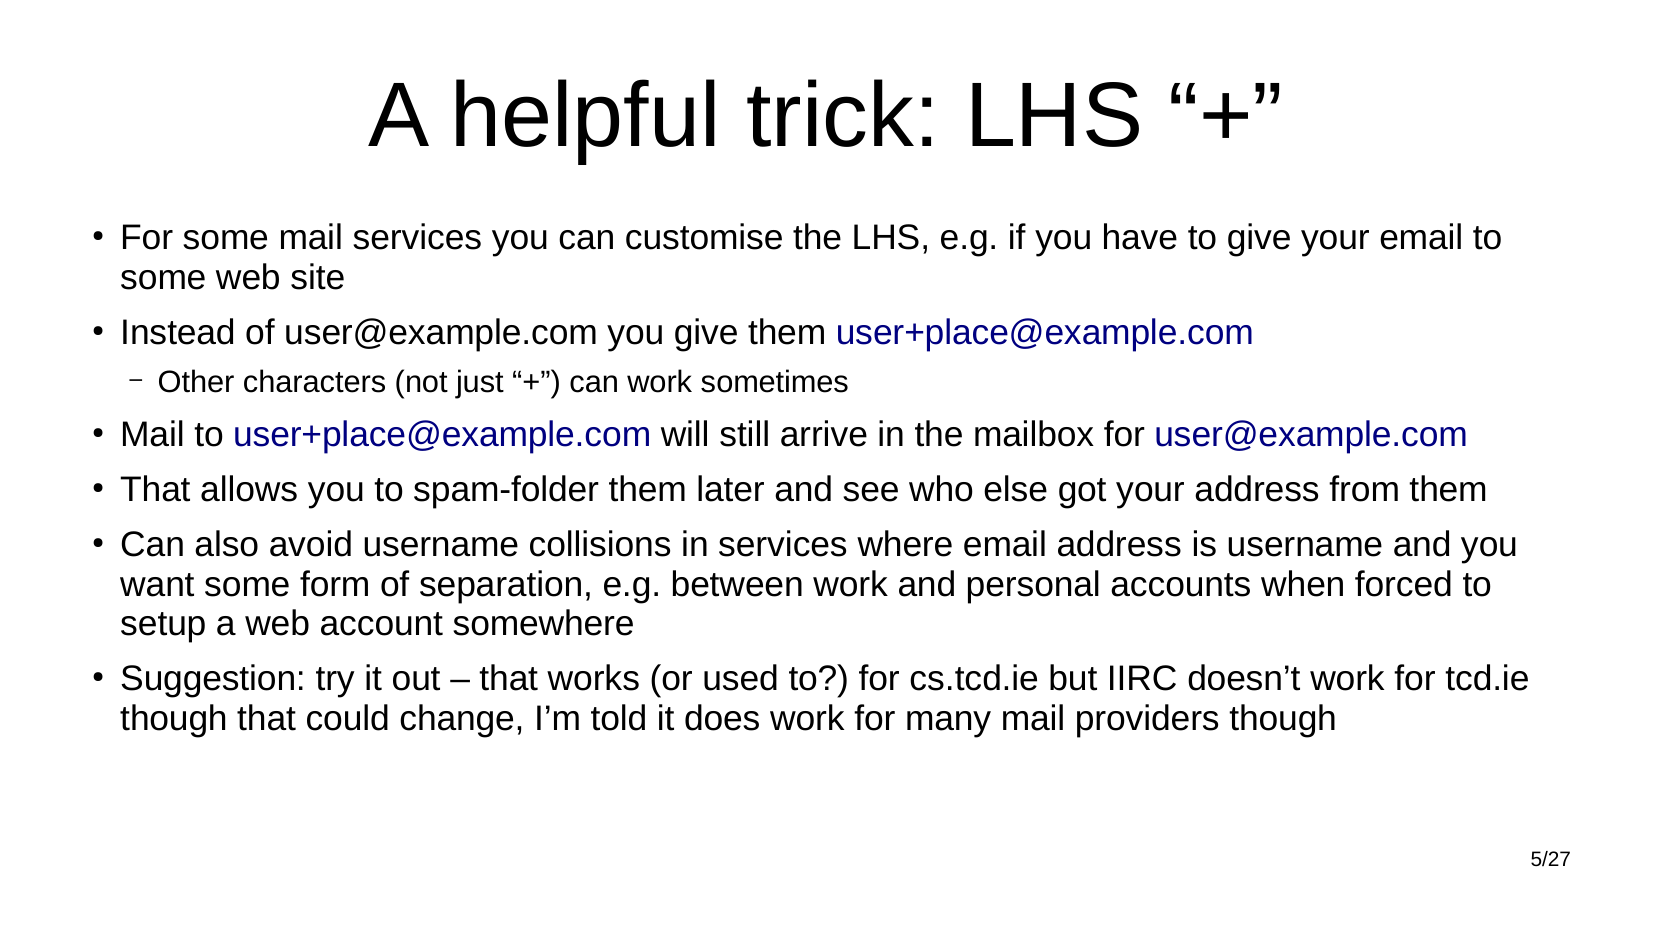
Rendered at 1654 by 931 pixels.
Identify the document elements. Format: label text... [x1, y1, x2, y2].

title A helpful trick: LHS “+” [82, 37, 1571, 193]
list For some mail services you can customise the LHS, e.g. if you have to give your email to some web site Instead of user@example.com you give them user+place@example.com Other characters (not just “+”) can work sometimes Mail to user+place@example.com will still arrive in the mailbox for user@example.com That allows you to spam-folder them later and see who else got your address from them Can also avoid username collisions in services where email address is username and you want some form of separation, e.g. between work and personal accounts when forced to setup a web account somewhere Suggestion: try it out – that works (or used to?) for cs.tcd.ie but IIRC doesn’t work for tcd.ie though that could change, I’m told it does work for many mail providers though [82, 217, 1571, 758]
